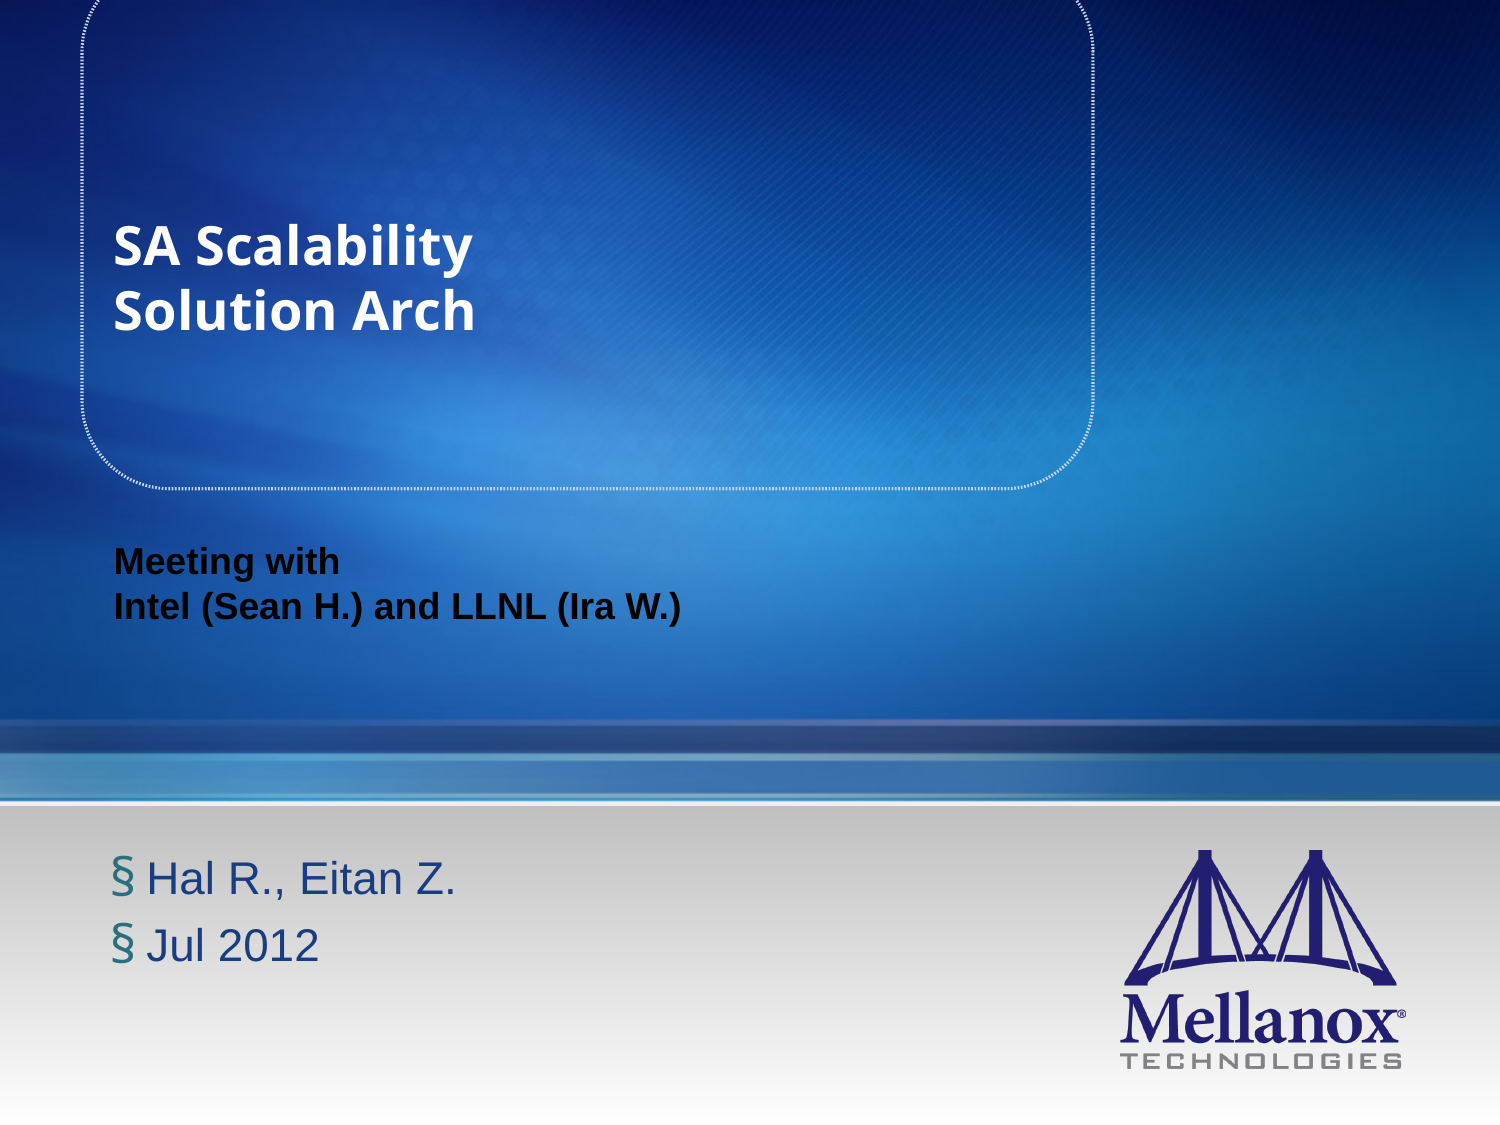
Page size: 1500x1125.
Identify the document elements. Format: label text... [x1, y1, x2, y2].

picture [0, 0, 1500, 807]
text_box Meeting with Intel (Sean H.) and LLNL (Ira W.) [98, 522, 1074, 720]
list Hal R., Eitan Z. Jul 2012 [94, 833, 1087, 1059]
picture [1120, 850, 1406, 1069]
title SA Scalability Solution Arch [98, 196, 1074, 463]
